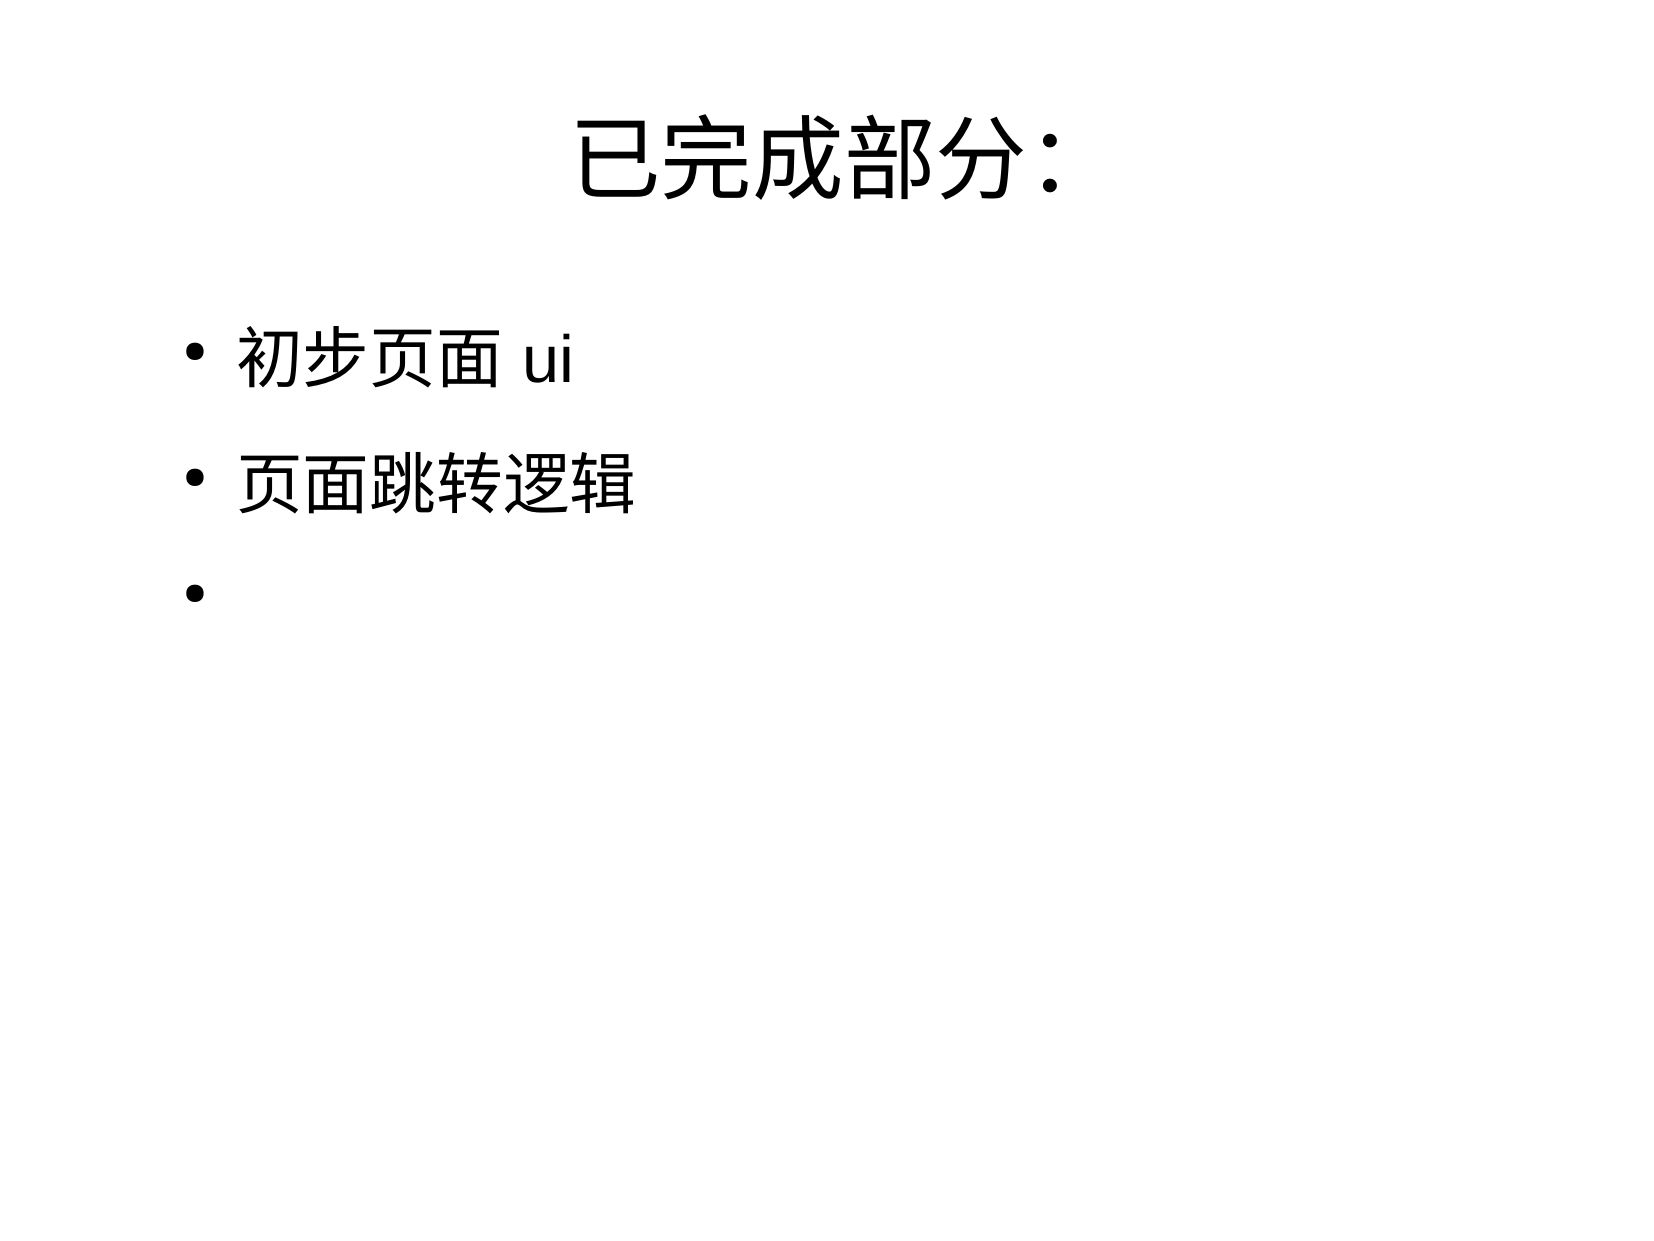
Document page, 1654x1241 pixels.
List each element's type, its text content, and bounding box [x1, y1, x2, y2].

title 已完成部分： [82, 49, 1571, 257]
list 初步页面ui 页面跳转逻辑 [165, 200, 1654, 921]
